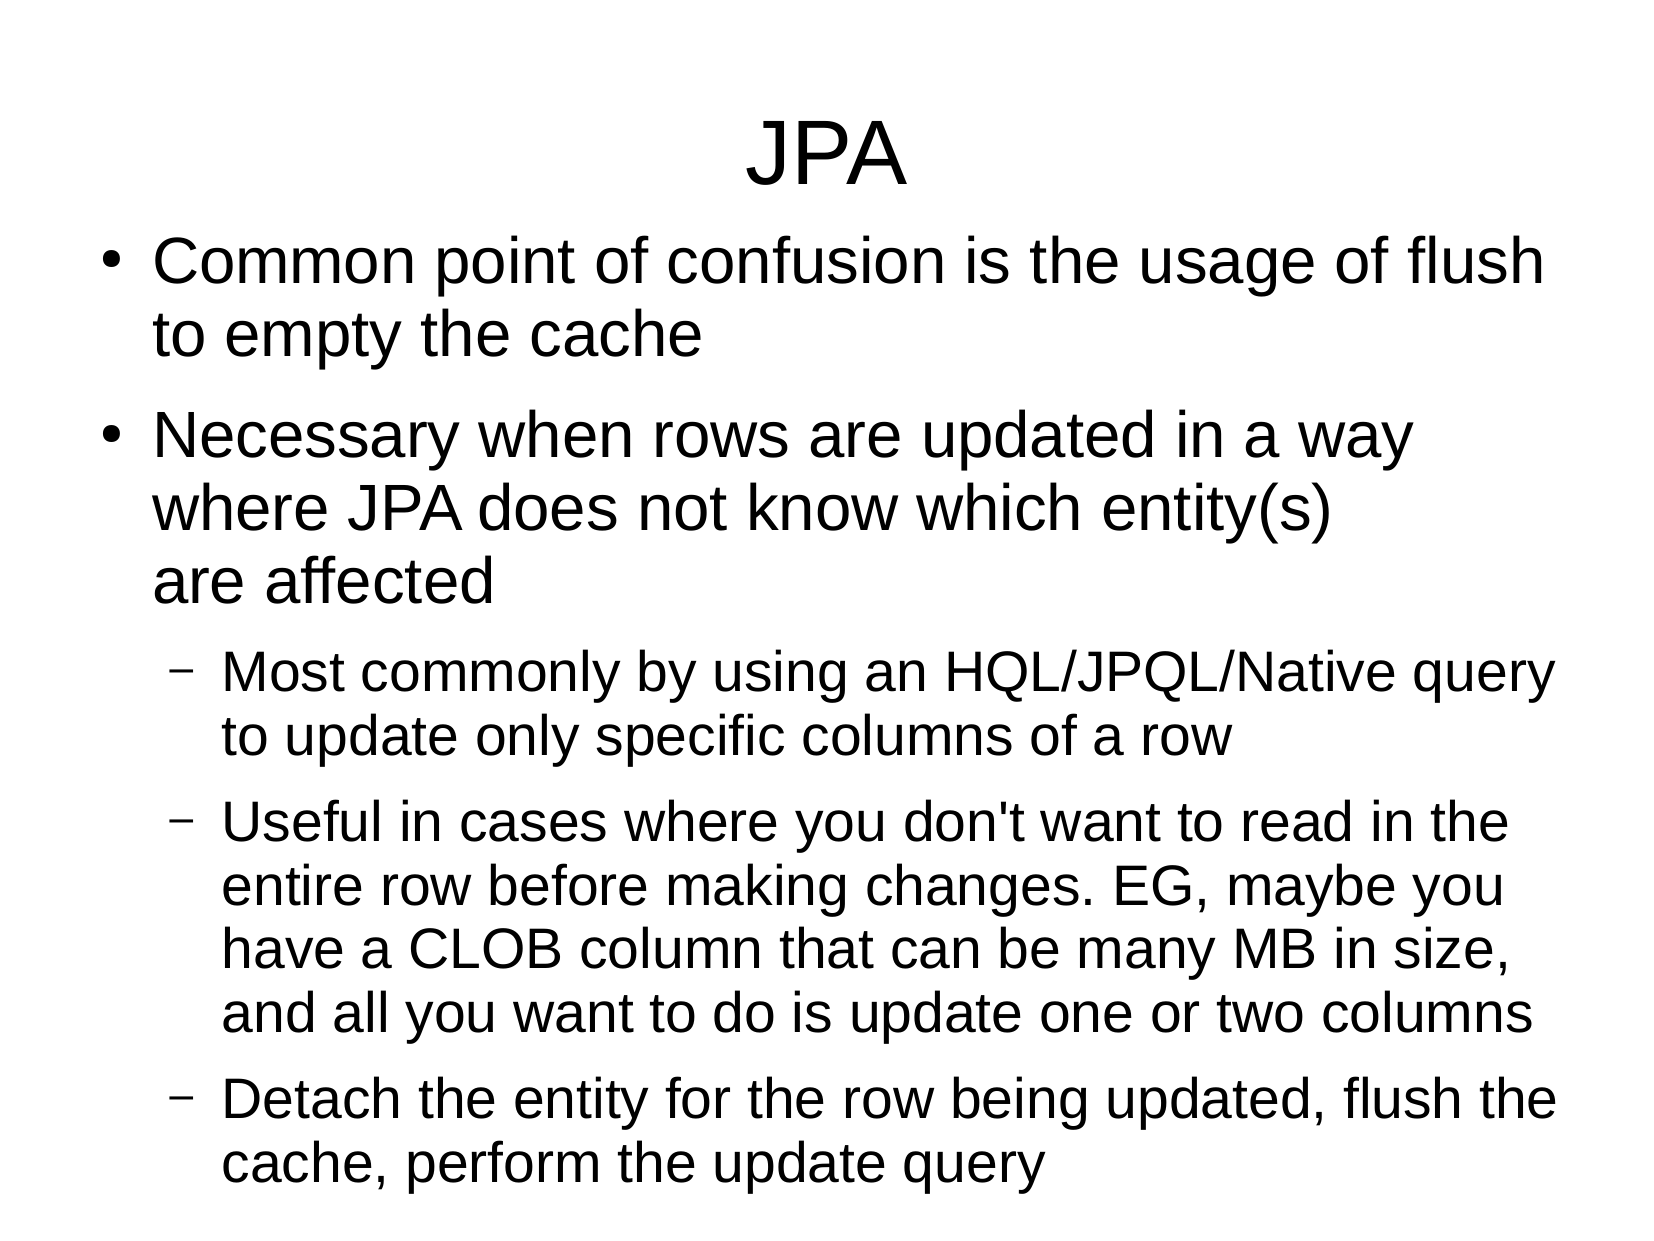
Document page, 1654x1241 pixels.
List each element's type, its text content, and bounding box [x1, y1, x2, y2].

title JPA [82, 49, 1571, 224]
list Common point of confusion is the usage of flush to empty the cache Necessary when rows are updated in a way where JPA does not know which entity(s) are affected Most commonly by using an HQL/JPQL/Native query to update only specific columns of a row Useful in cases where you don't want to read in the entire row before making changes. EG, maybe you have a CLOB column that can be many MB in size, and all you want to do is update one or two columns Detach the entity for the row being updated, flush the cache, perform the update query [82, 224, 1571, 1205]
